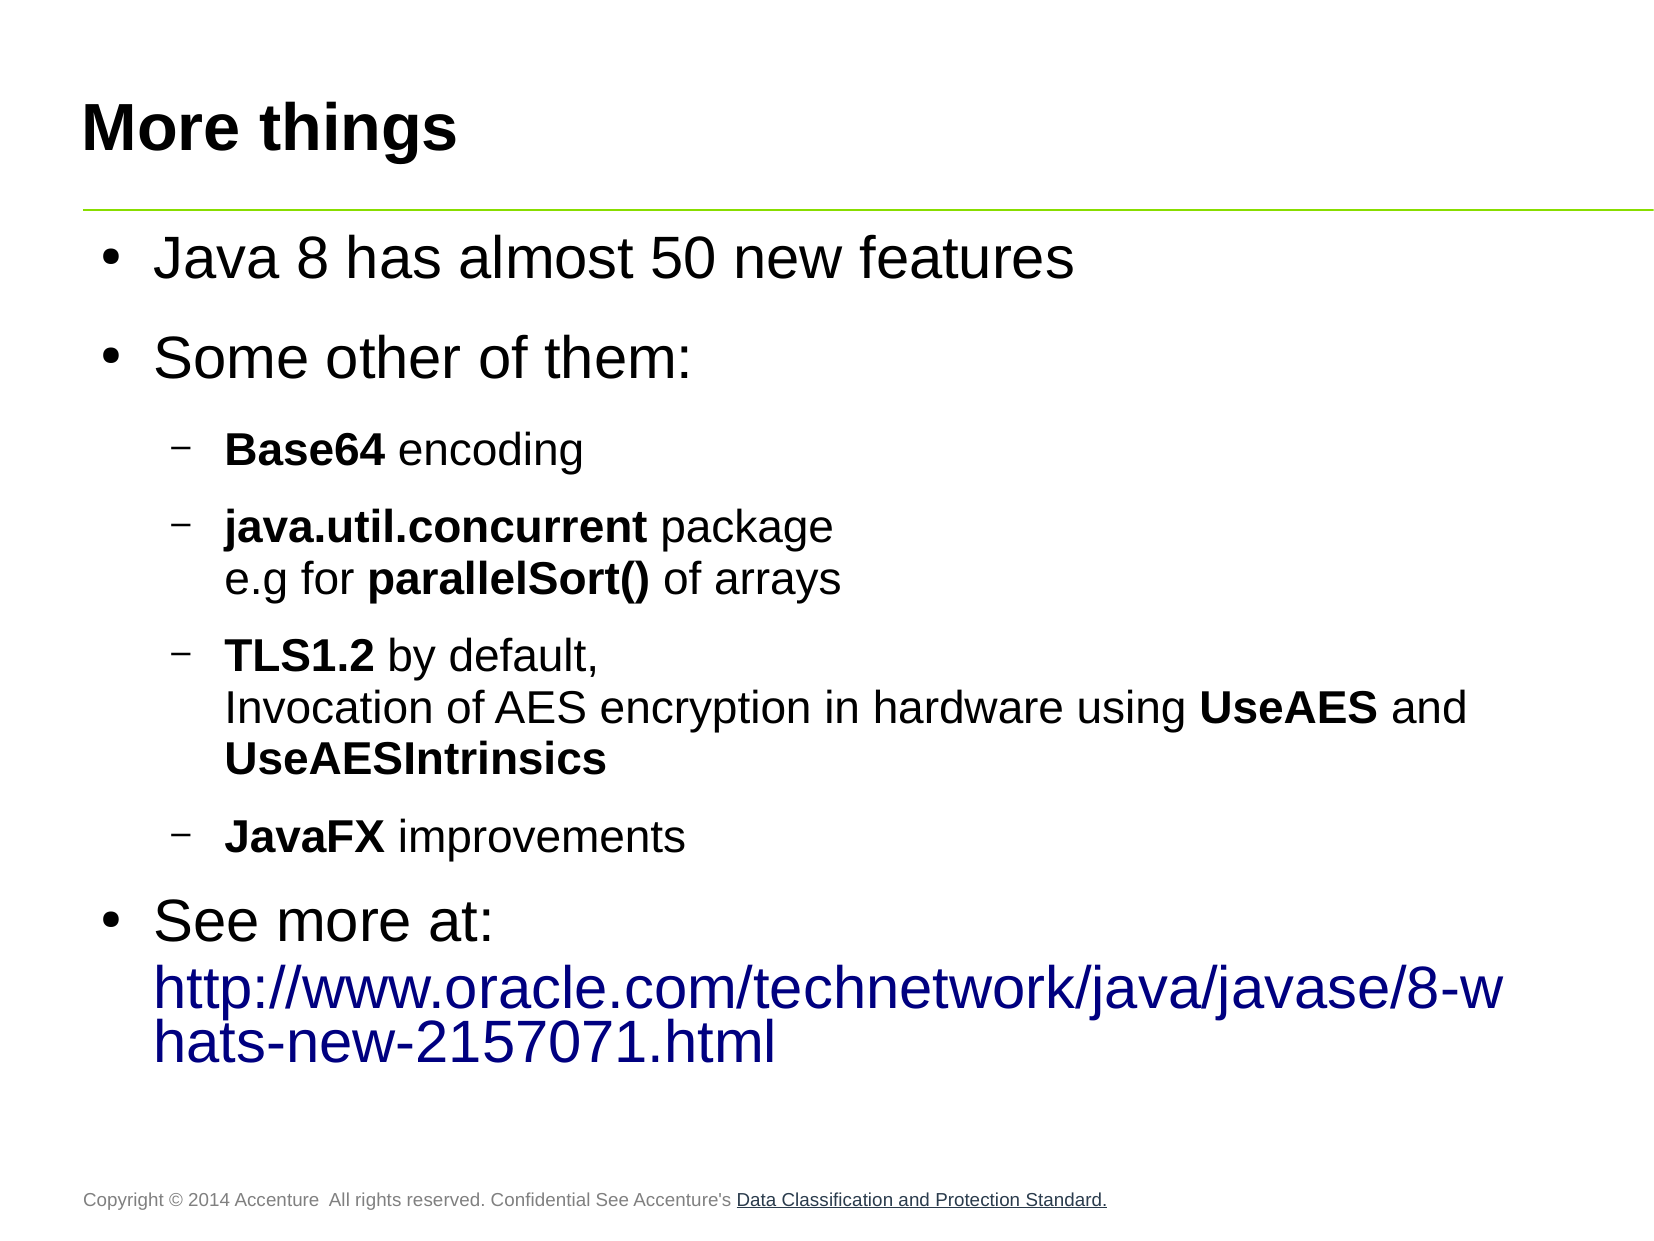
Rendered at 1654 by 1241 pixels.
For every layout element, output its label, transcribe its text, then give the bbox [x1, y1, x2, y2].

title More things [81, 56, 1654, 199]
list Java 8 has almost 50 new features Some other of them: Base64 encoding java.util.concurrent package e.g for parallelSort() of arrays TLS1.2 by default, Invocation of AES encryption in hardware using UseAES and UseAESIntrinsics JavaFX improvements See more at: http://www.oracle.com/technetwork/java/javase/8-whats-new-2157071.html [82, 225, 1538, 1186]
